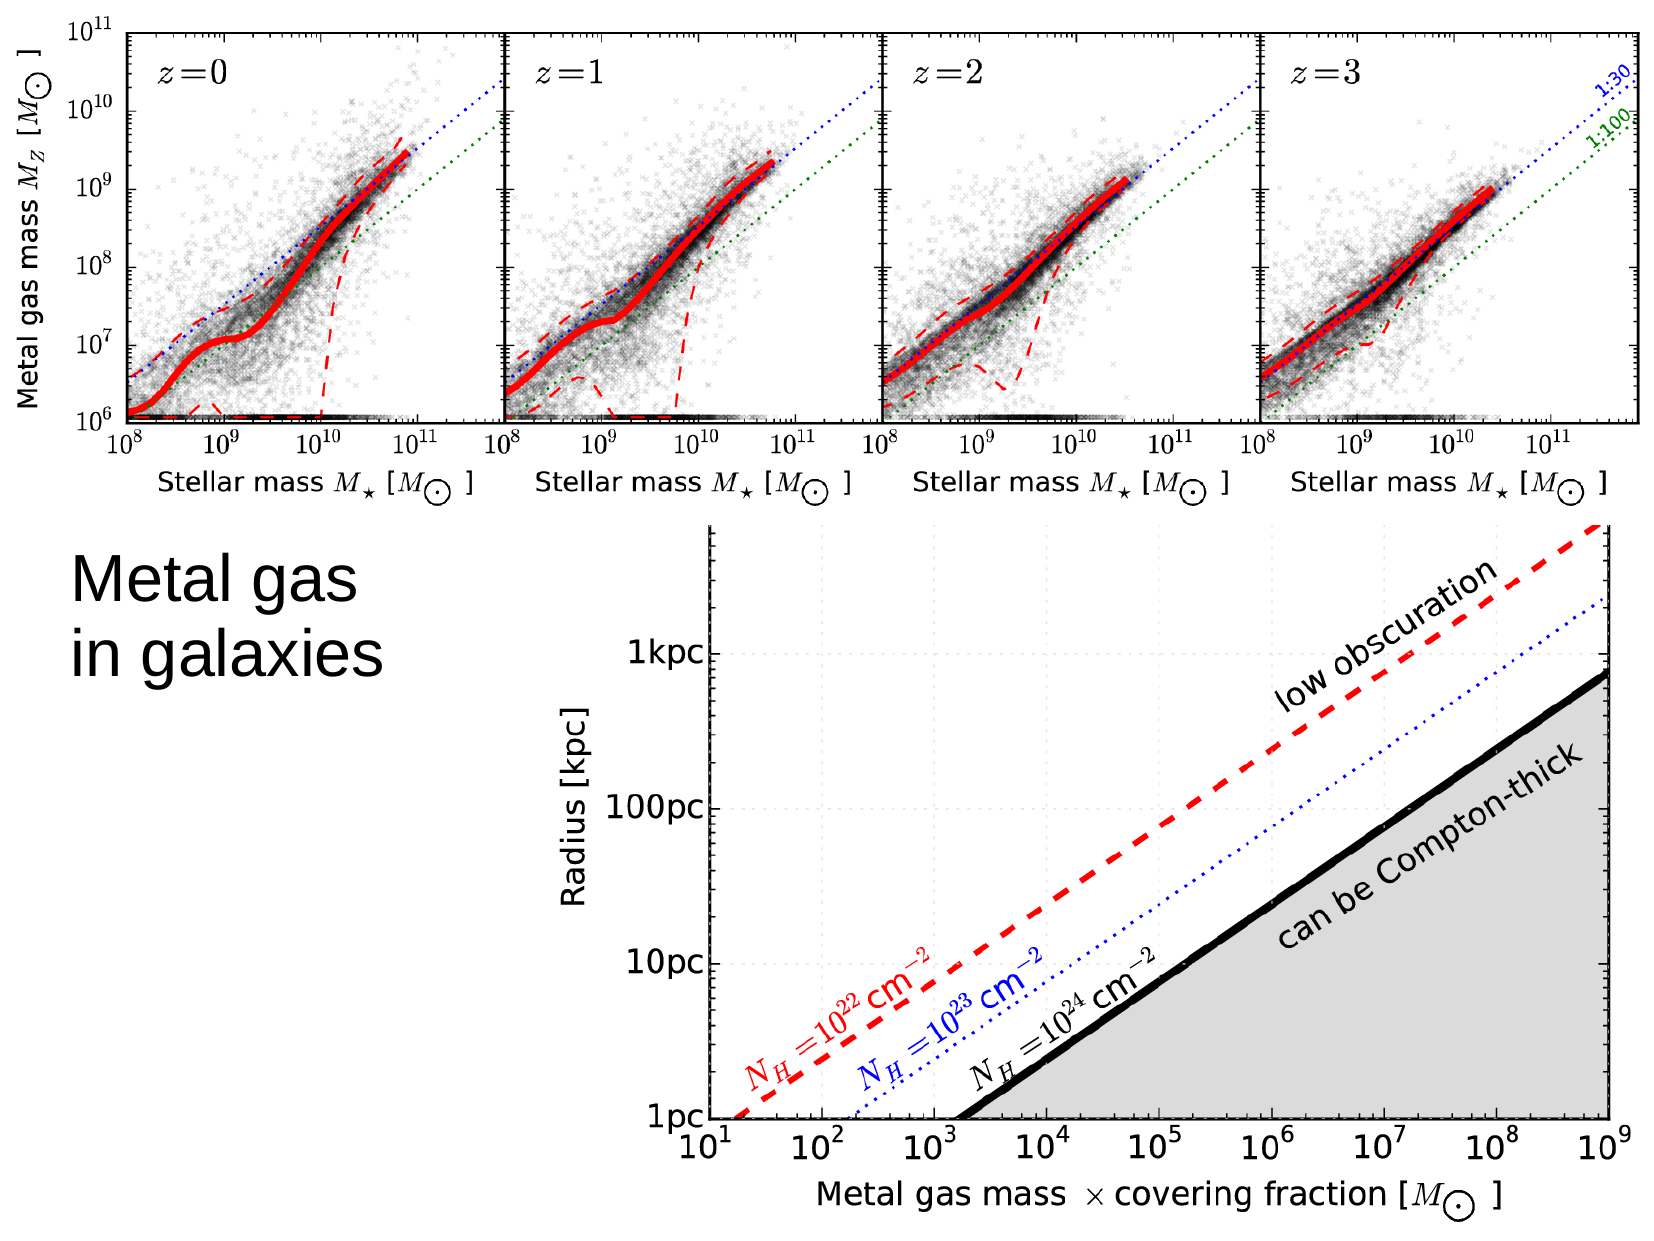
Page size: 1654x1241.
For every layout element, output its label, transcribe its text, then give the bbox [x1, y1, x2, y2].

picture [0, 3, 1654, 1241]
list Metal gas in galaxies [0, 540, 1489, 1241]
